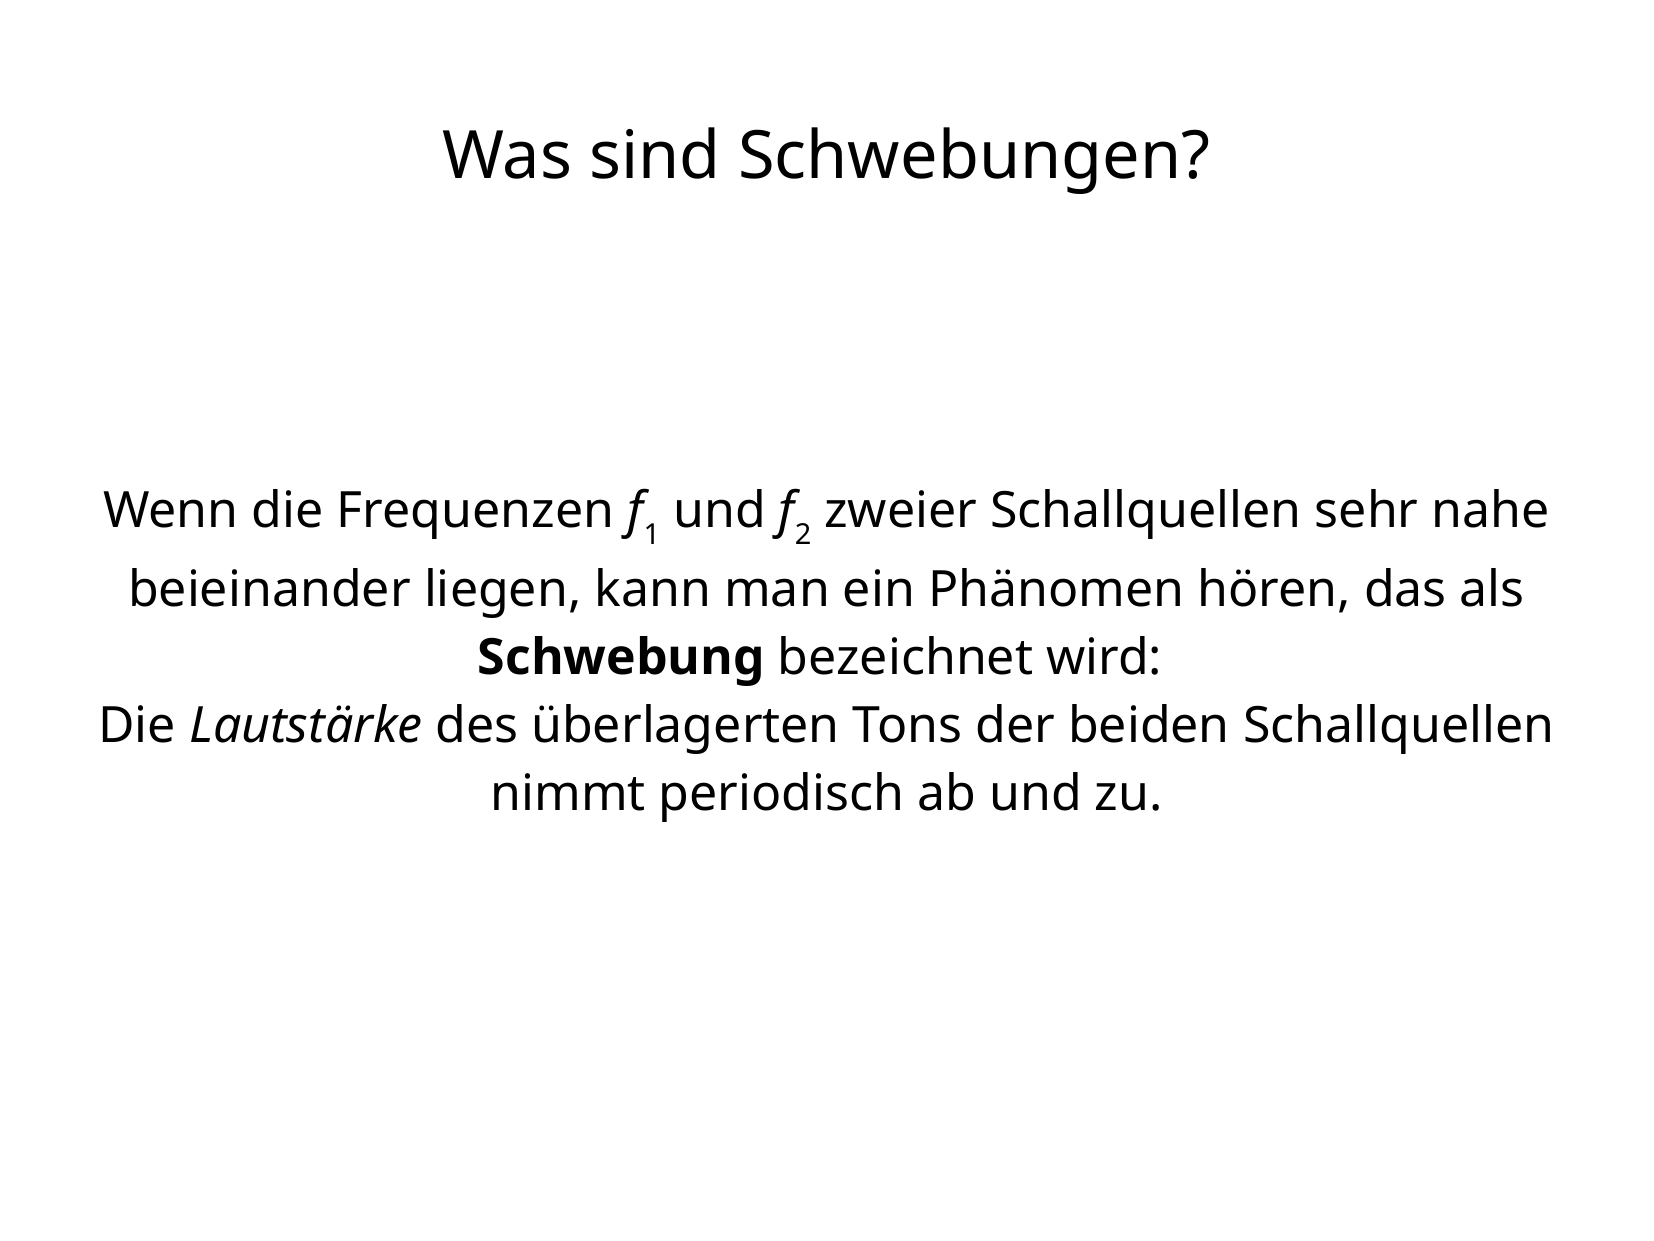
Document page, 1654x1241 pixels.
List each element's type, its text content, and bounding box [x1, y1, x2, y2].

title Was sind Schwebungen? [82, 49, 1571, 257]
subtitle Wenn die Frequenzen f1 und f2 zweier Schallquellen sehr nahe beieinander liegen, kann man ein Phänomen hören, das als Schwebung bezeichnet wird: Die Lautstärke des überlagerten Tons der beiden Schallquellen nimmt periodisch ab und zu. [82, 290, 1571, 1010]
